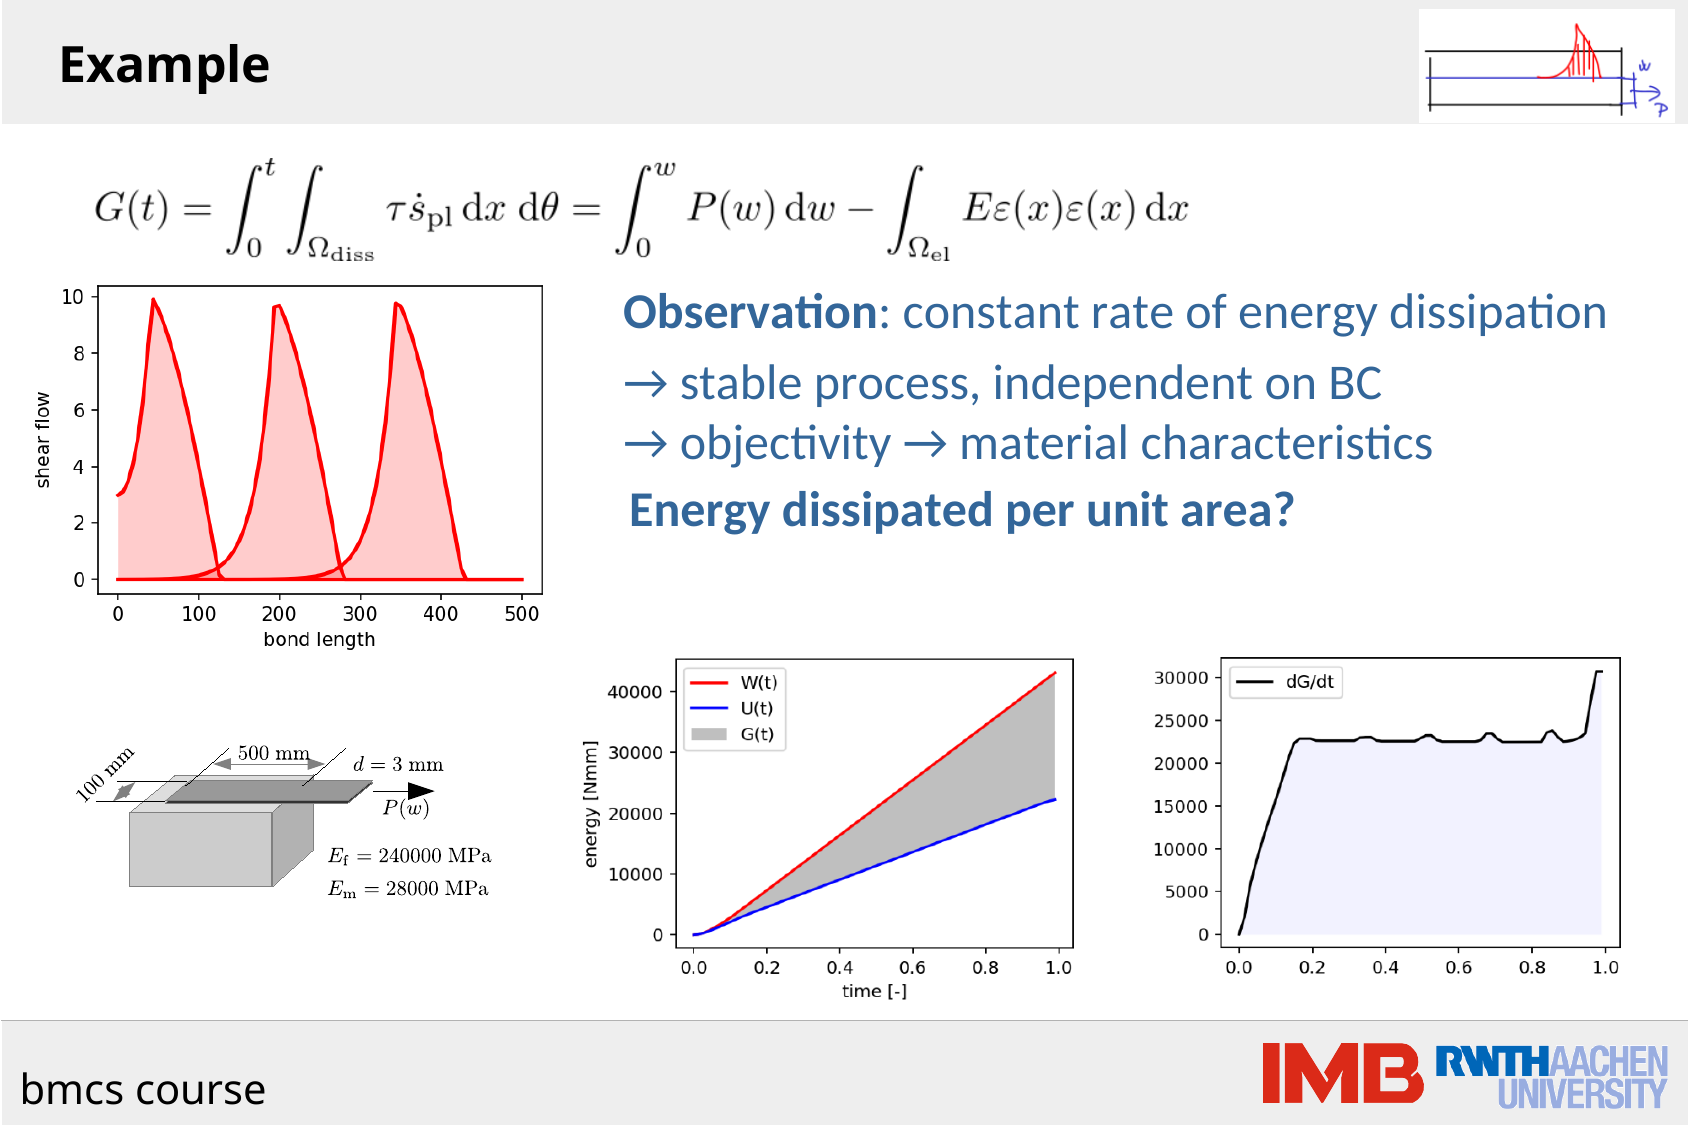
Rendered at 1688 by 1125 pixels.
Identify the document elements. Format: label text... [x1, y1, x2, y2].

picture [381, 797, 432, 821]
text_box Energy dissipated per unit area? [614, 469, 1688, 605]
picture [237, 745, 311, 760]
picture [94, 158, 1190, 261]
text_box [129, 774, 373, 887]
picture [575, 653, 1081, 1002]
picture [1419, 9, 1675, 123]
picture [1436, 1045, 1668, 1109]
picture [352, 756, 444, 771]
text_box → stable process, independent on BC → objectivity → material characteristics [608, 341, 1650, 477]
picture [326, 879, 490, 899]
text_box Observation: constant rate of energy dissipation [608, 270, 1650, 341]
title Example [58, 24, 1651, 100]
picture [1263, 1043, 1424, 1103]
picture [74, 742, 136, 805]
picture [1150, 651, 1628, 979]
picture [28, 279, 551, 652]
picture [326, 846, 493, 867]
